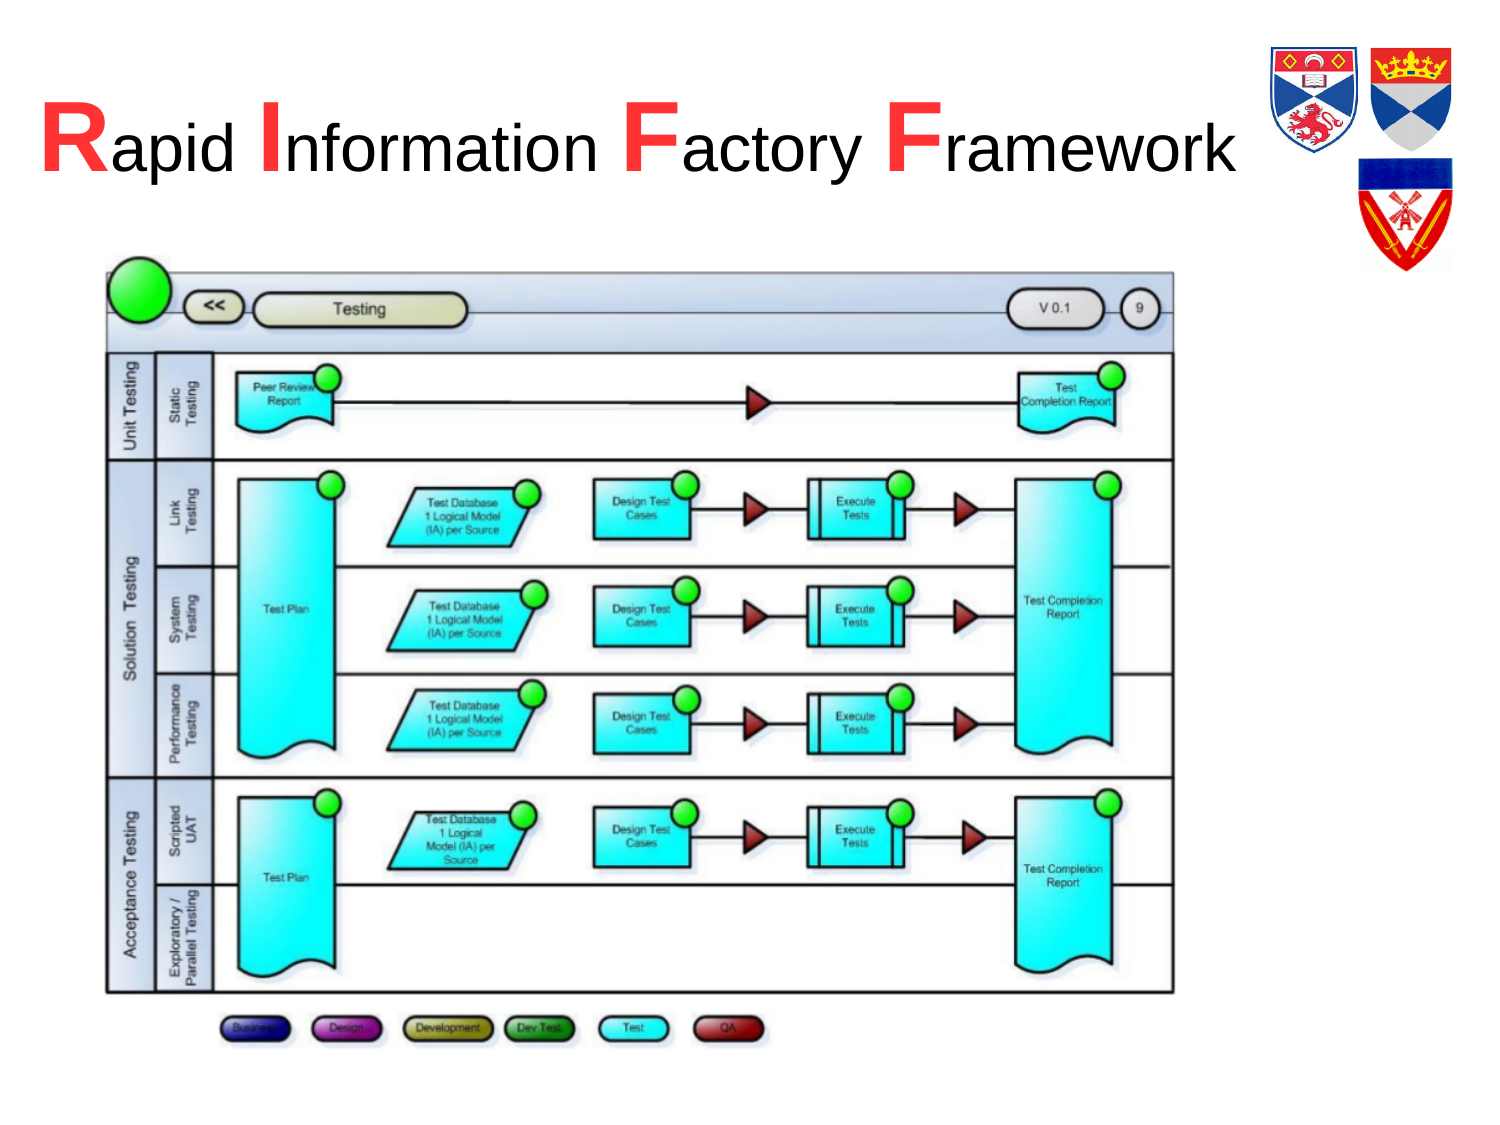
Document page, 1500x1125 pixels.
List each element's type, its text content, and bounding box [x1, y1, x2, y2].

text_box Rapid Information Factory Framework [23, 73, 1269, 201]
picture [1268, 45, 1465, 154]
picture [85, 244, 1205, 1054]
picture [1358, 158, 1453, 272]
